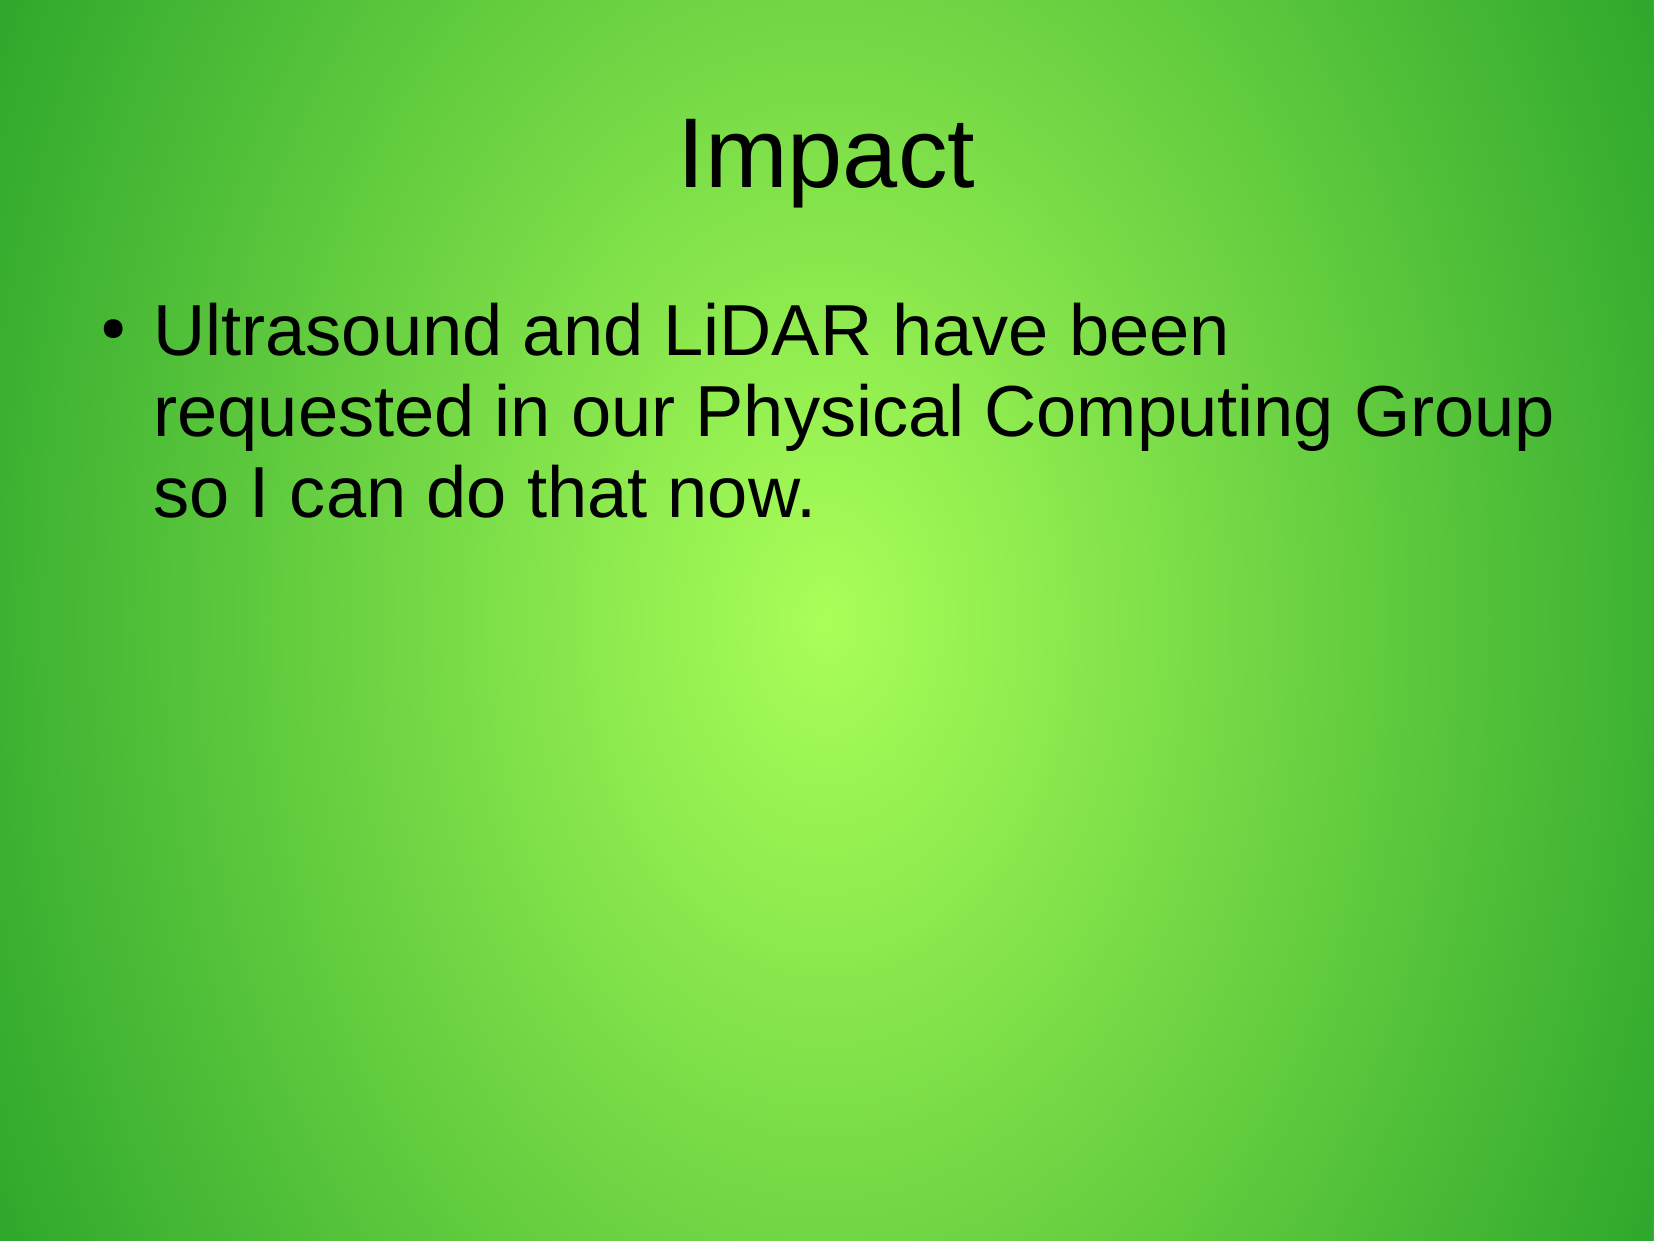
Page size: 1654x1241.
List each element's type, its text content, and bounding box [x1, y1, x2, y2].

title Impact [82, 49, 1571, 257]
list Ultrasound and LiDAR have been requested in our Physical Computing Group so I can do that now. [82, 290, 1571, 1010]
